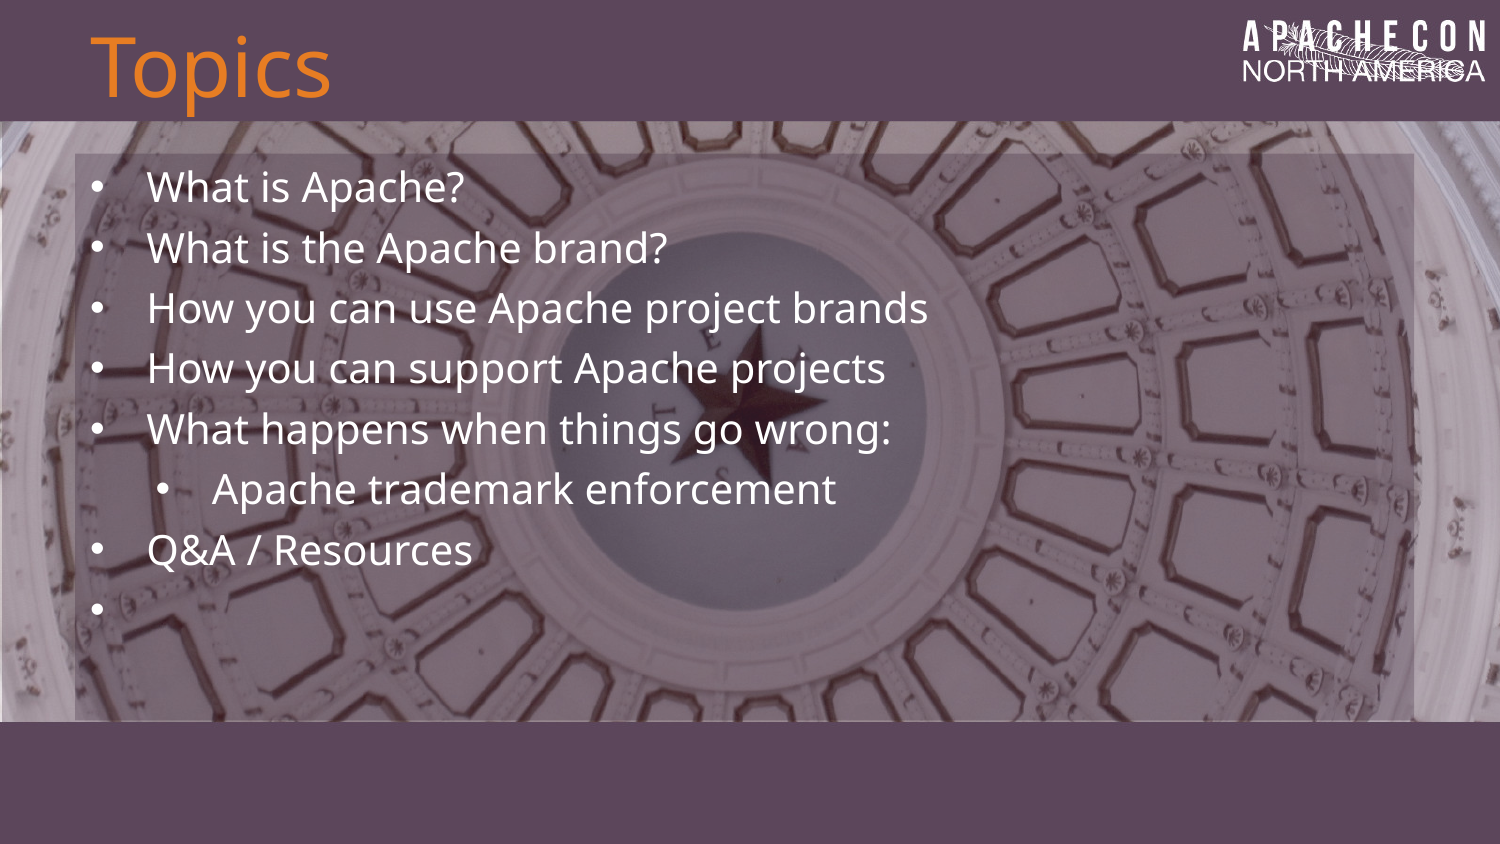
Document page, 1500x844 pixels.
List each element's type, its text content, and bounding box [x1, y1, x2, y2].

text_box What is Apache? What is the Apache brand? How you can use Apache project brands How you can support Apache projects What happens when things go wrong: Apache trademark enforcement Q&A / Resources [75, 153, 1415, 721]
picture [0, 0, 1500, 844]
text_box Topics [75, 6, 1116, 107]
